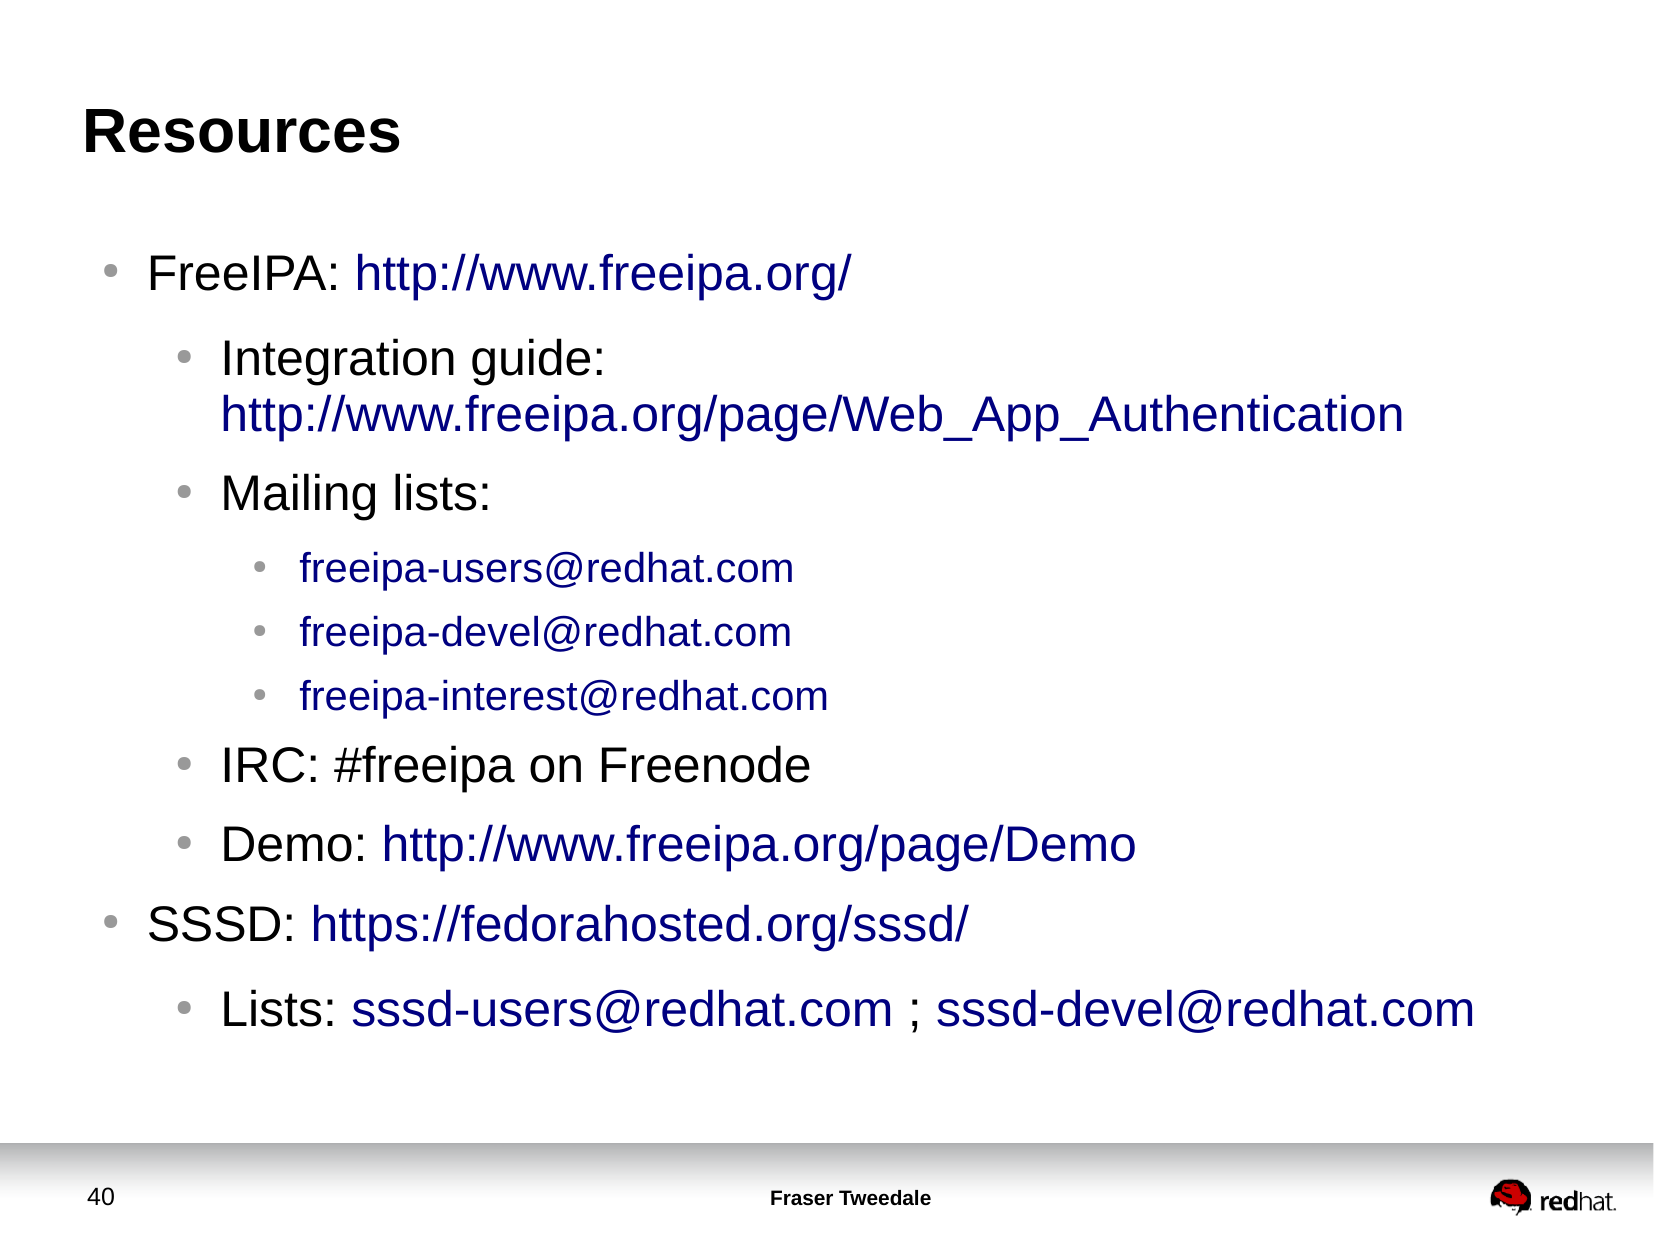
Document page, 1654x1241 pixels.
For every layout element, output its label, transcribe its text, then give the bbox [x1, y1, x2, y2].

picture [0, 1143, 1654, 1241]
list FreeIPA: http://www.freeipa.org/ Integration guide: http://www.freeipa.org/page/Web_App_Authentication Mailing lists: freeipa-users@redhat.com freeipa-devel@redhat.com freeipa-interest@redhat.com IRC: #freeipa on Freenode Demo: http://www.freeipa.org/page/Demo SSSD: https://fedorahosted.org/sssd/ Lists: sssd-users@redhat.com ; sssd-devel@redhat.com [86, 244, 1576, 1039]
title Resources [82, 37, 1571, 226]
